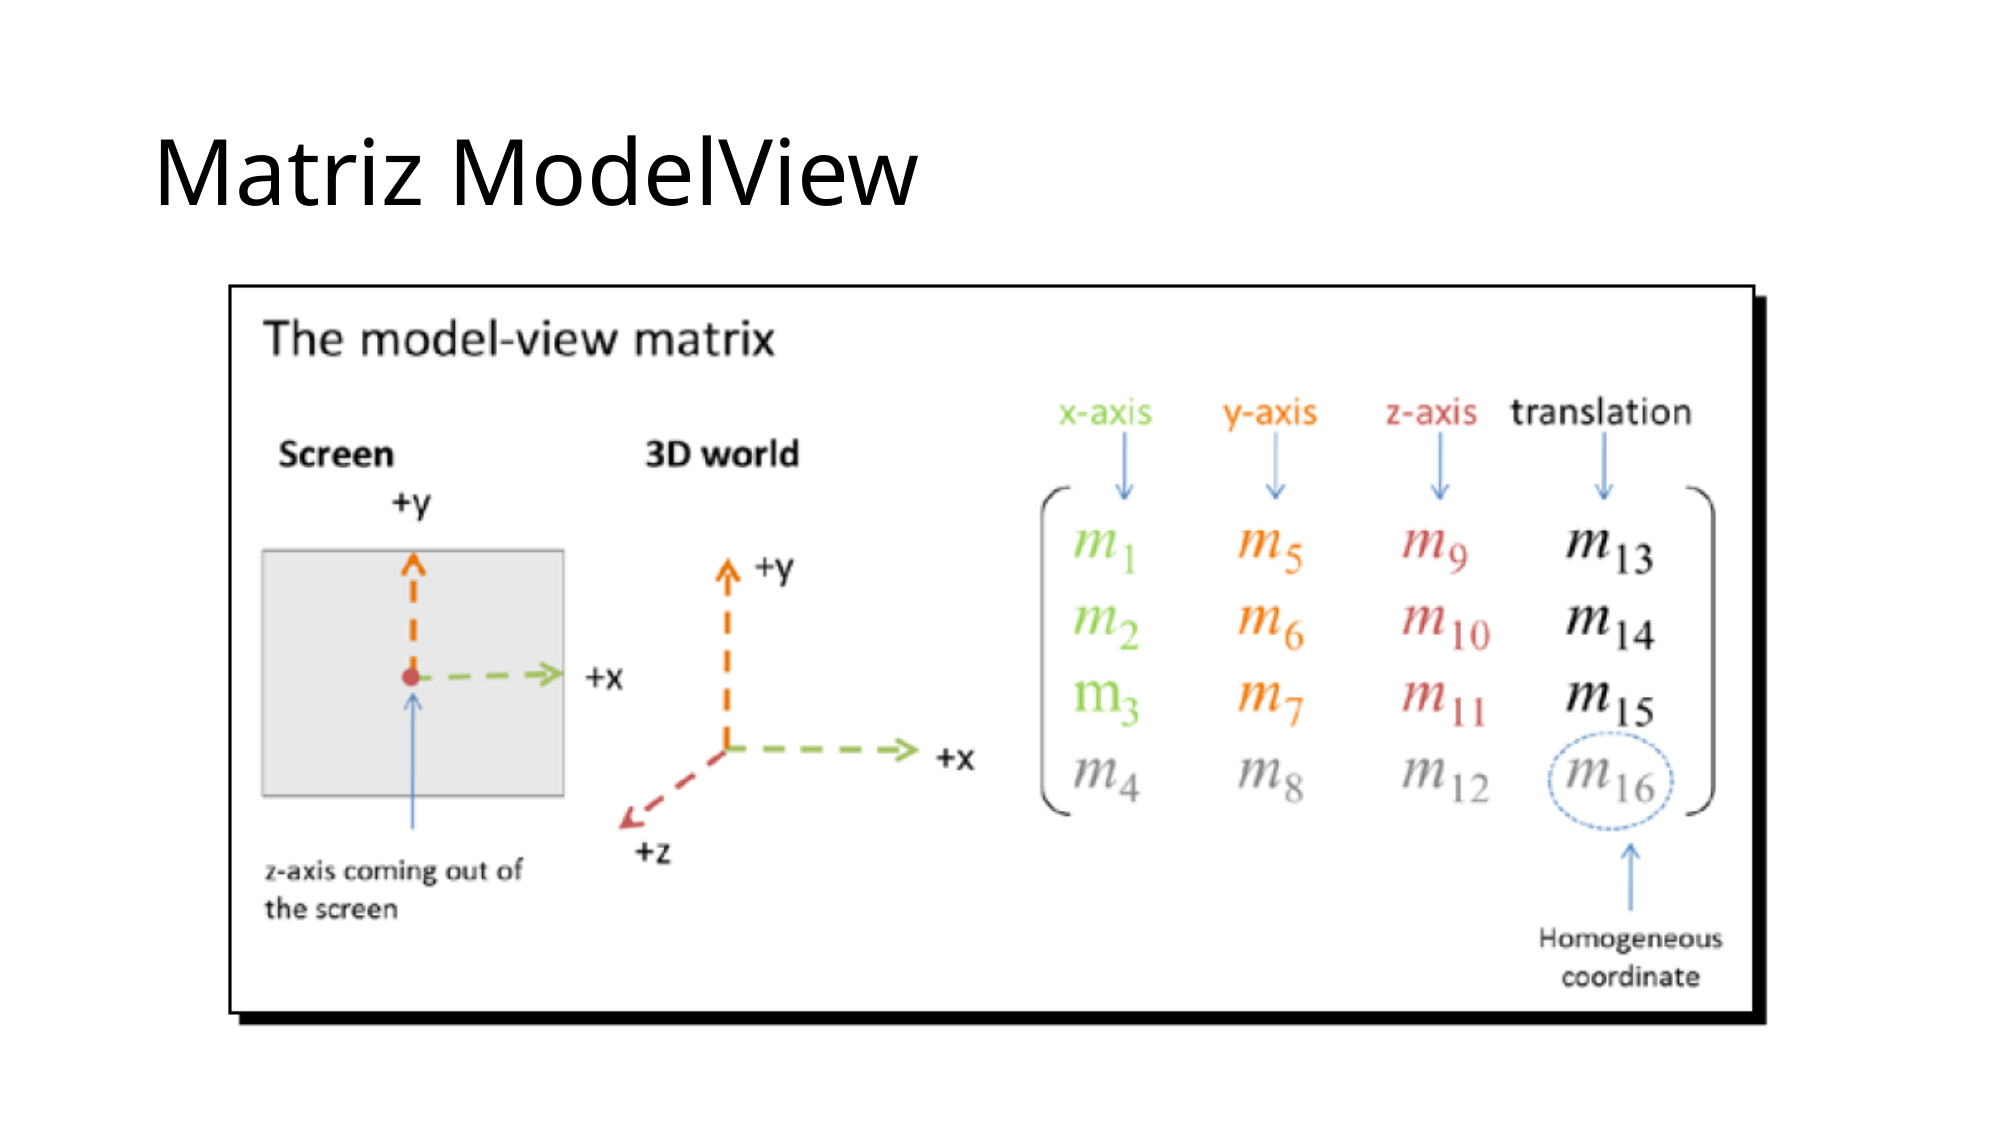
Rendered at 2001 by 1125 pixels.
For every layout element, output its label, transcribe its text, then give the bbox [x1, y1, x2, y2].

picture [222, 255, 1777, 1032]
title Matriz ModelView [137, 59, 1863, 278]
